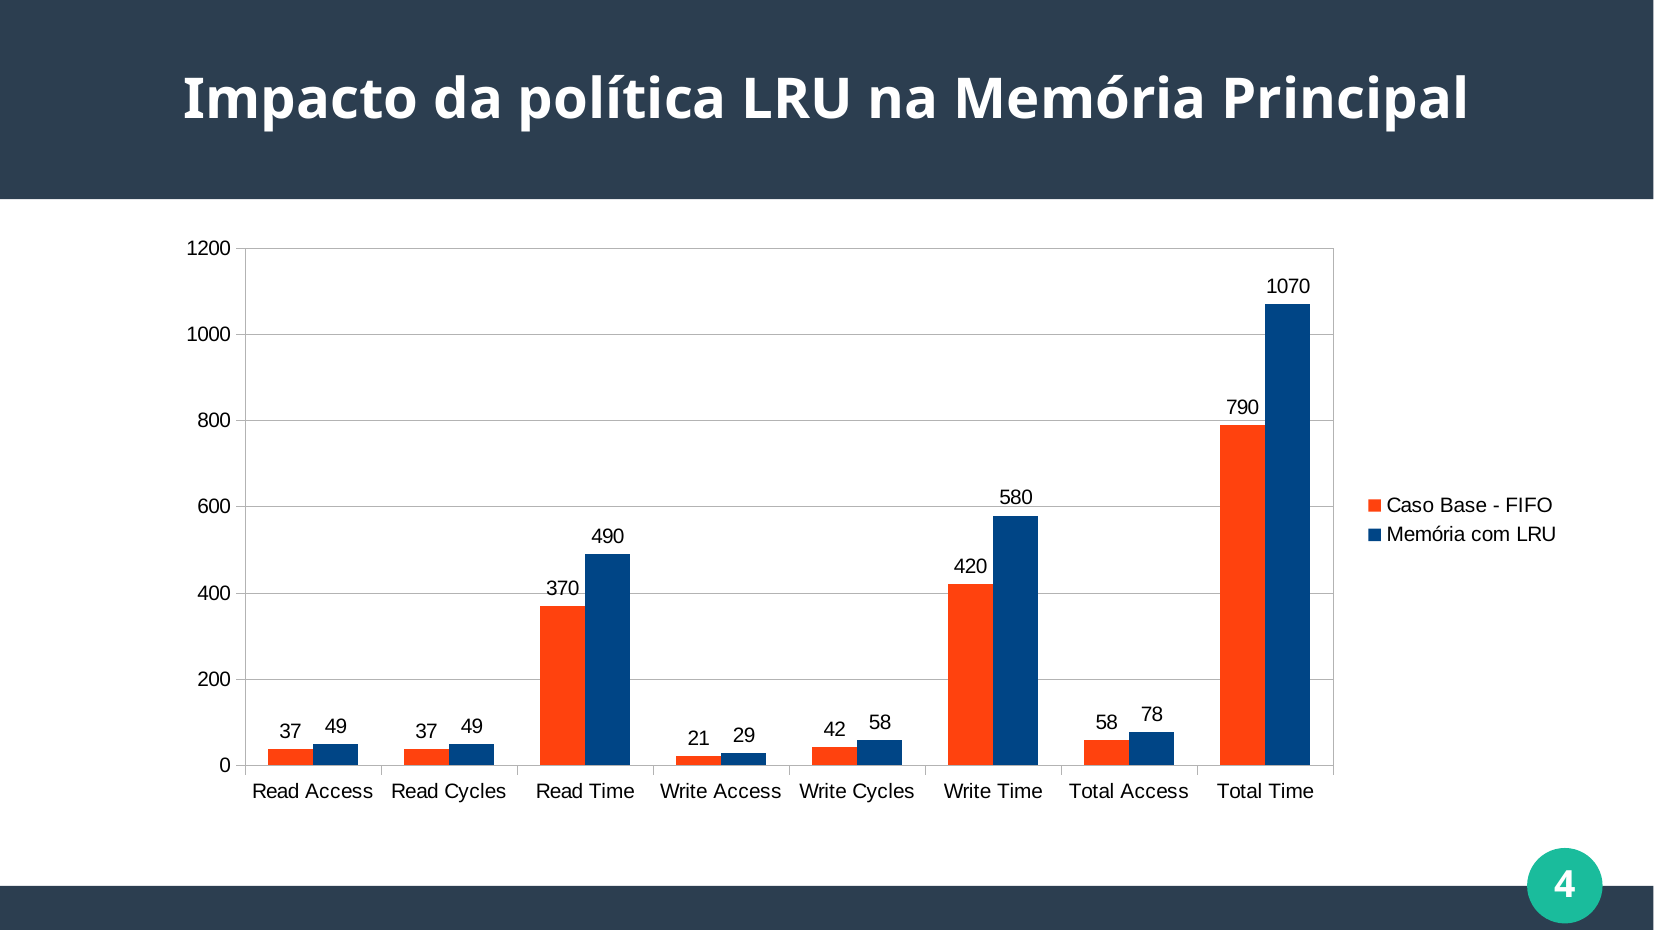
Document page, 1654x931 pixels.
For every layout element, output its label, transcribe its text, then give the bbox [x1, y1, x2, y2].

title Impacto da política LRU na Memória Principal [59, 37, 1595, 155]
chart [158, 225, 1575, 816]
